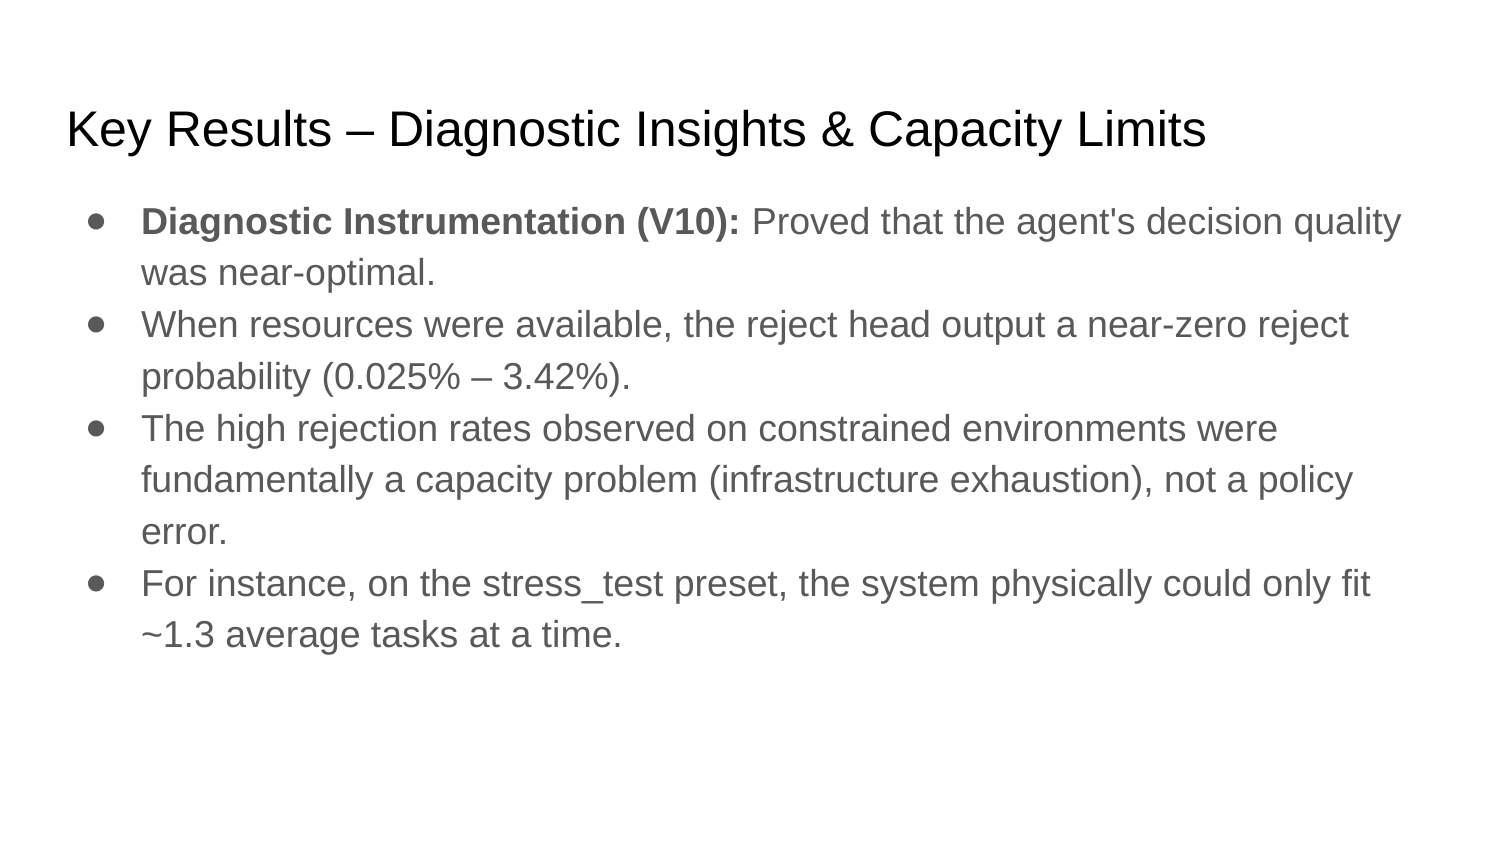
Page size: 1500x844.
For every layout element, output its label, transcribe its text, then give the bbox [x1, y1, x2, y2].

list Diagnostic Instrumentation (V10): Proved that the agent's decision quality was near-optimal. When resources were available, the reject head output a near-zero reject probability (0.025% – 3.42%). The high rejection rates observed on constrained environments were fundamentally a capacity problem (infrastructure exhaustion), not a policy error. For instance, on the stress_test preset, the system physically could only fit ~1.3 average tasks at a time. [51, 174, 1449, 680]
title Key Results – Diagnostic Insights & Capacity Limits [51, 80, 1449, 174]
